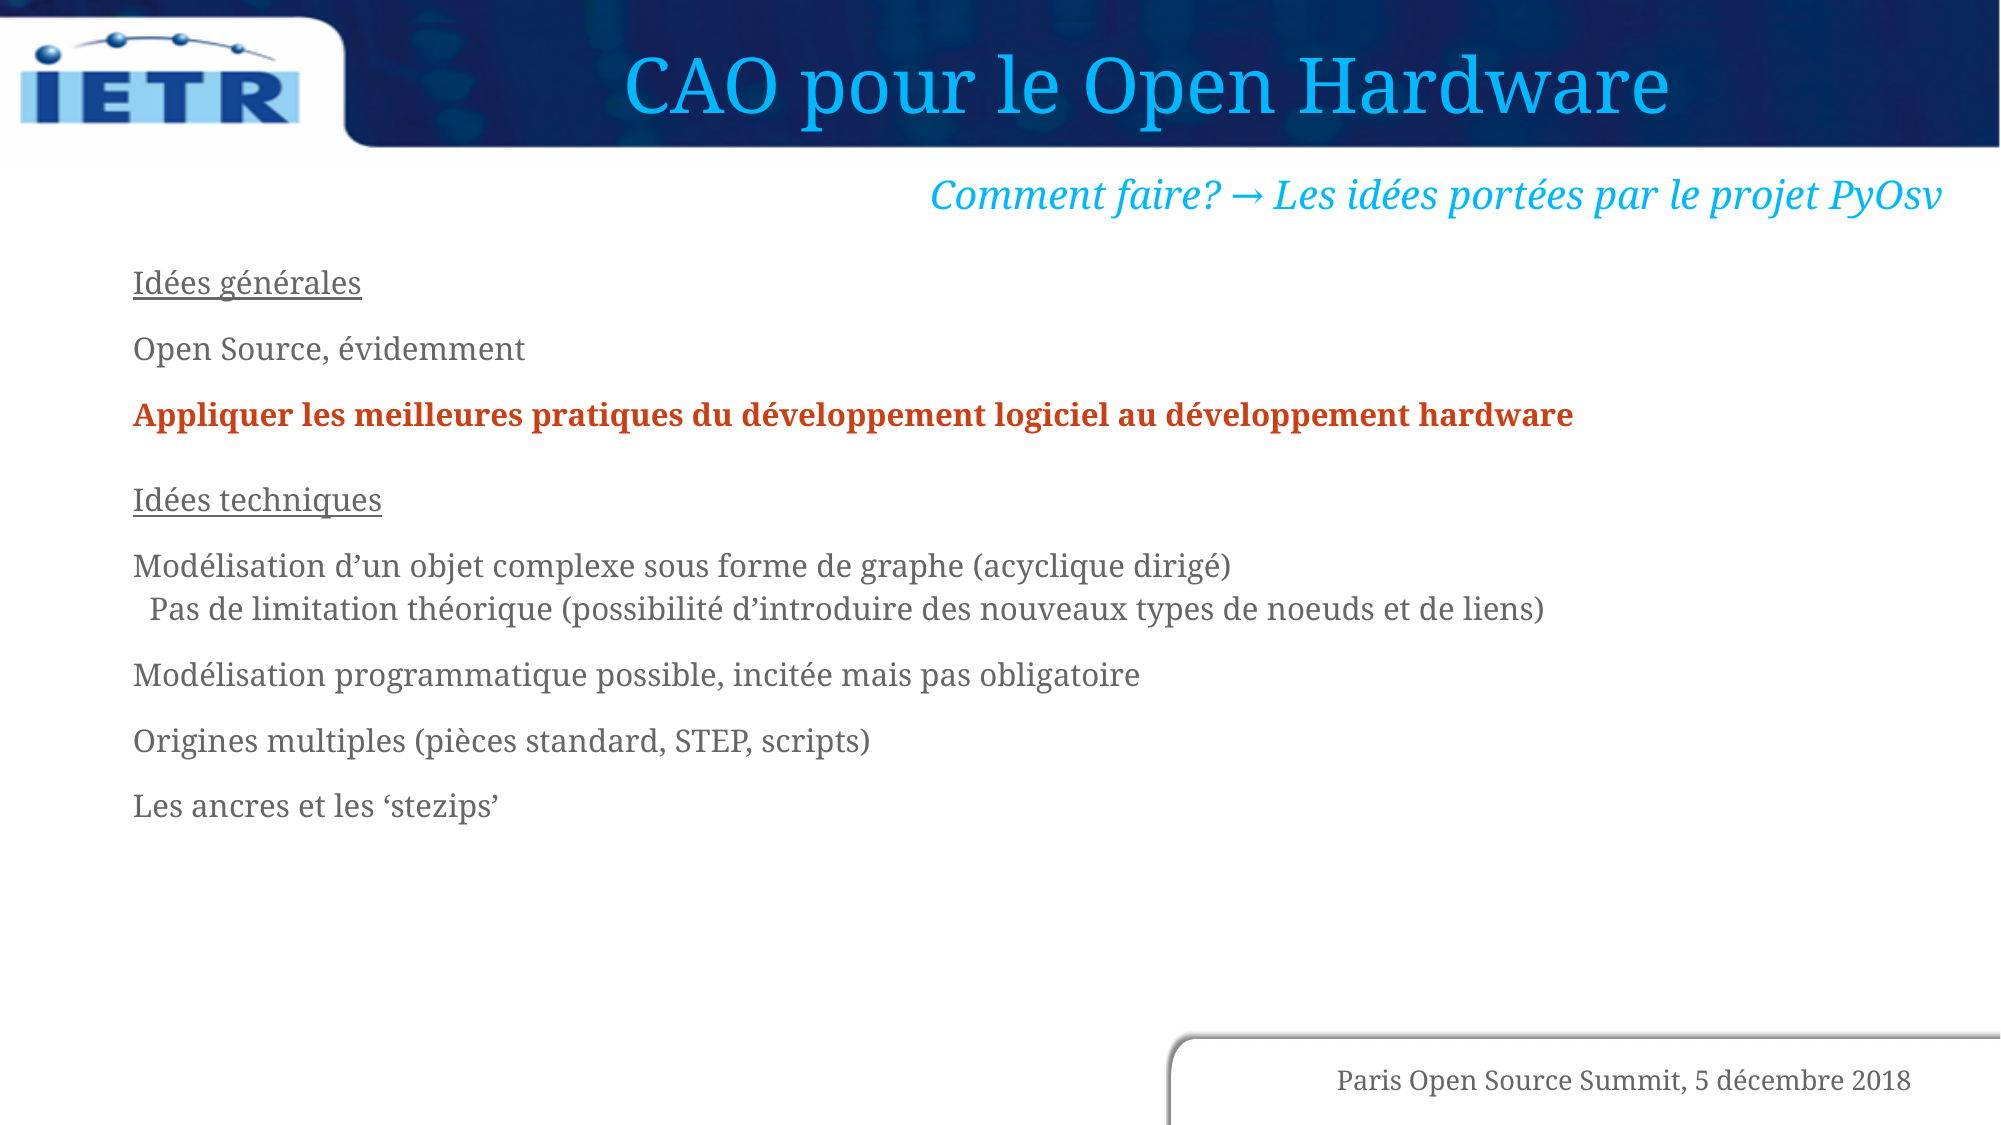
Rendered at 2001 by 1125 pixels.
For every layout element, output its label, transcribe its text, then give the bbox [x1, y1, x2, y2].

picture [1166, 1024, 2001, 1125]
text_box Idées générales Open Source, évidemment Appliquer les meilleures pratiques du développement logiciel au développement hardware Idées techniques Modélisation d’un objet complexe sous forme de graphe (acyclique dirigé) Pas de limitation théorique (possibilité d’introduire des nouveaux types de noeuds et de liens) Modélisation programmatique possible, incitée mais pas obligatoire Origines multiples (pièces standard, STEP, scripts) Les ancres et les ‘stezips’ [118, 253, 1867, 963]
picture [0, 0, 2000, 165]
text_box CAO pour le Open Hardware [608, 23, 1652, 143]
text_box Paris Open Source Summit, 5 décembre 2018 [1322, 1054, 1982, 1106]
text_box Comment faire? → Les idées portées par le projet PyOsv [915, 159, 1826, 253]
